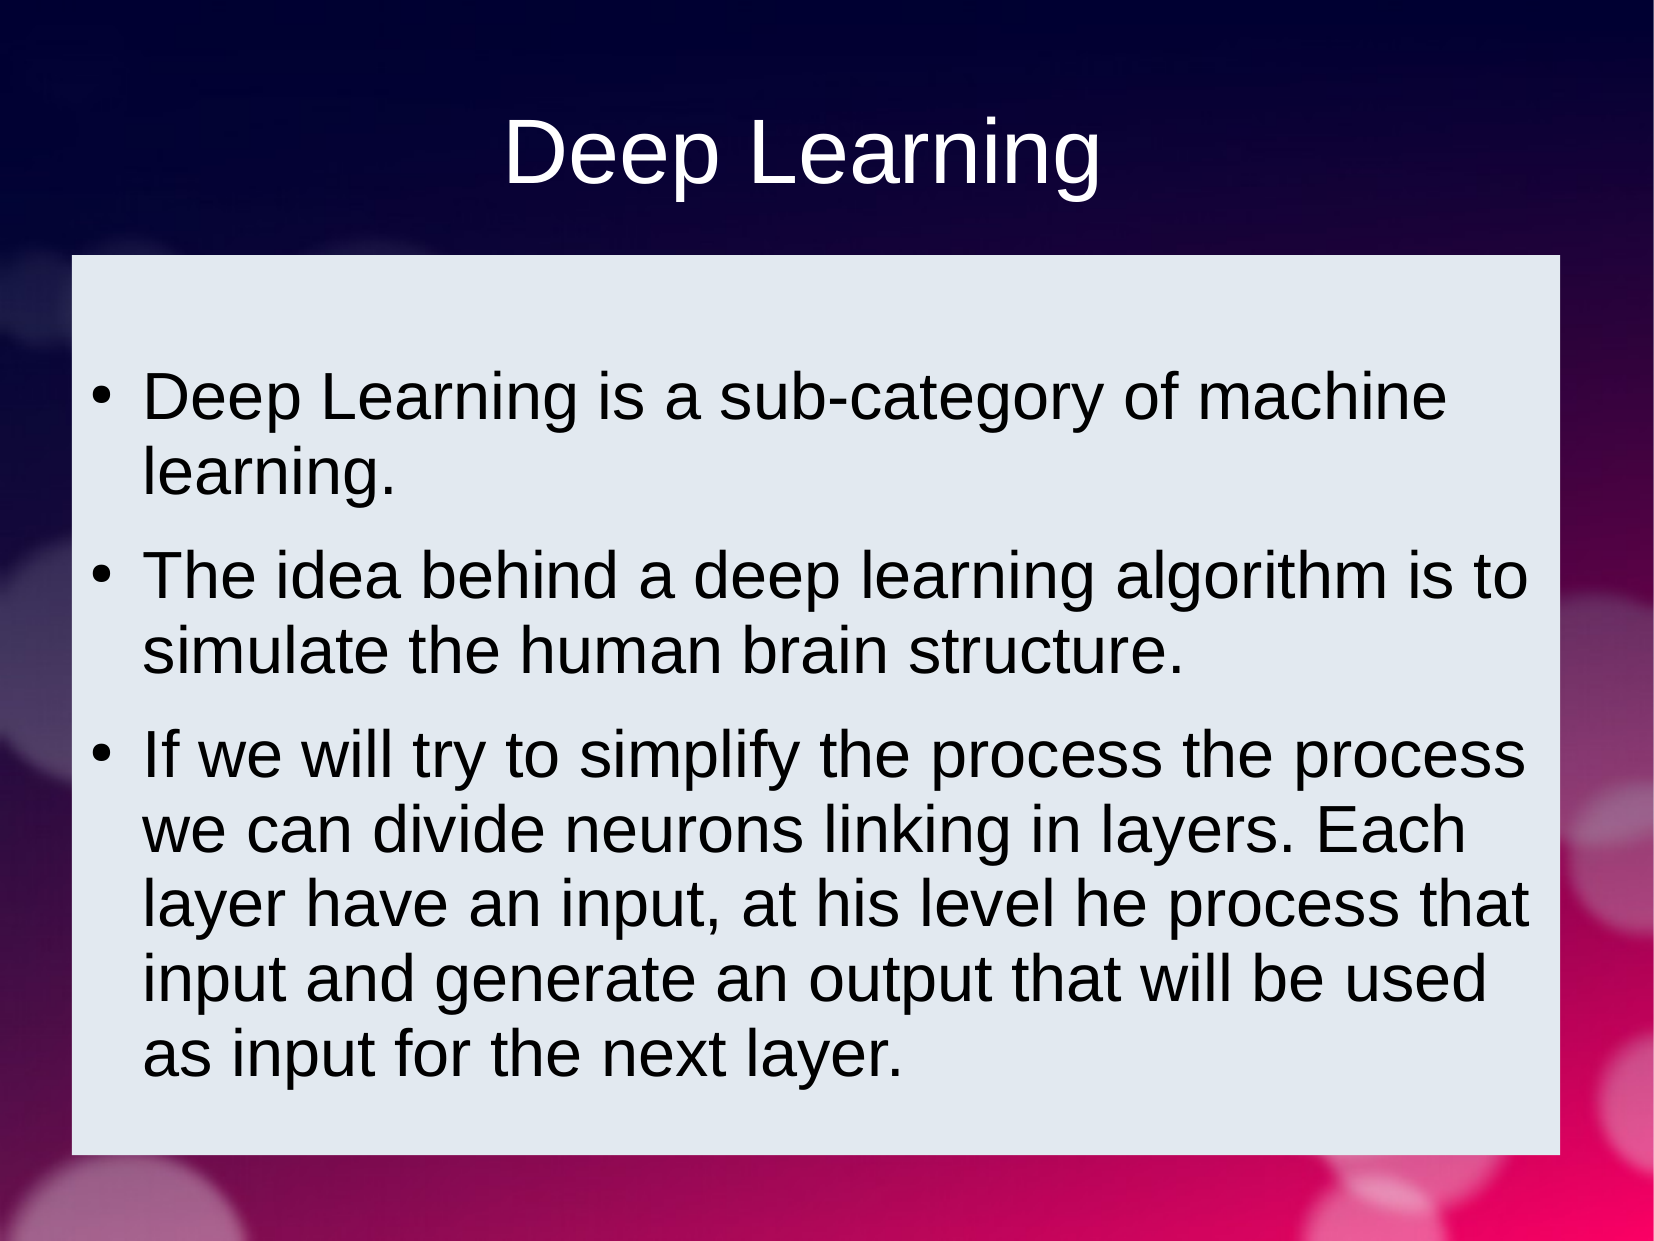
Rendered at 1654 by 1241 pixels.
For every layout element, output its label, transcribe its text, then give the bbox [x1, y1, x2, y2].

list Deep Learning is a sub-category of machine learning. The idea behind a deep learning algorithm is to simulate the human brain structure. If we will try to simplify the process the process we can divide neurons linking in layers. Each layer have an input, at his level he process that input and generate an output that will be used as input for the next layer. [71, 255, 1561, 1156]
title Deep Learning [502, 47, 1216, 255]
picture [0, 0, 1654, 1241]
